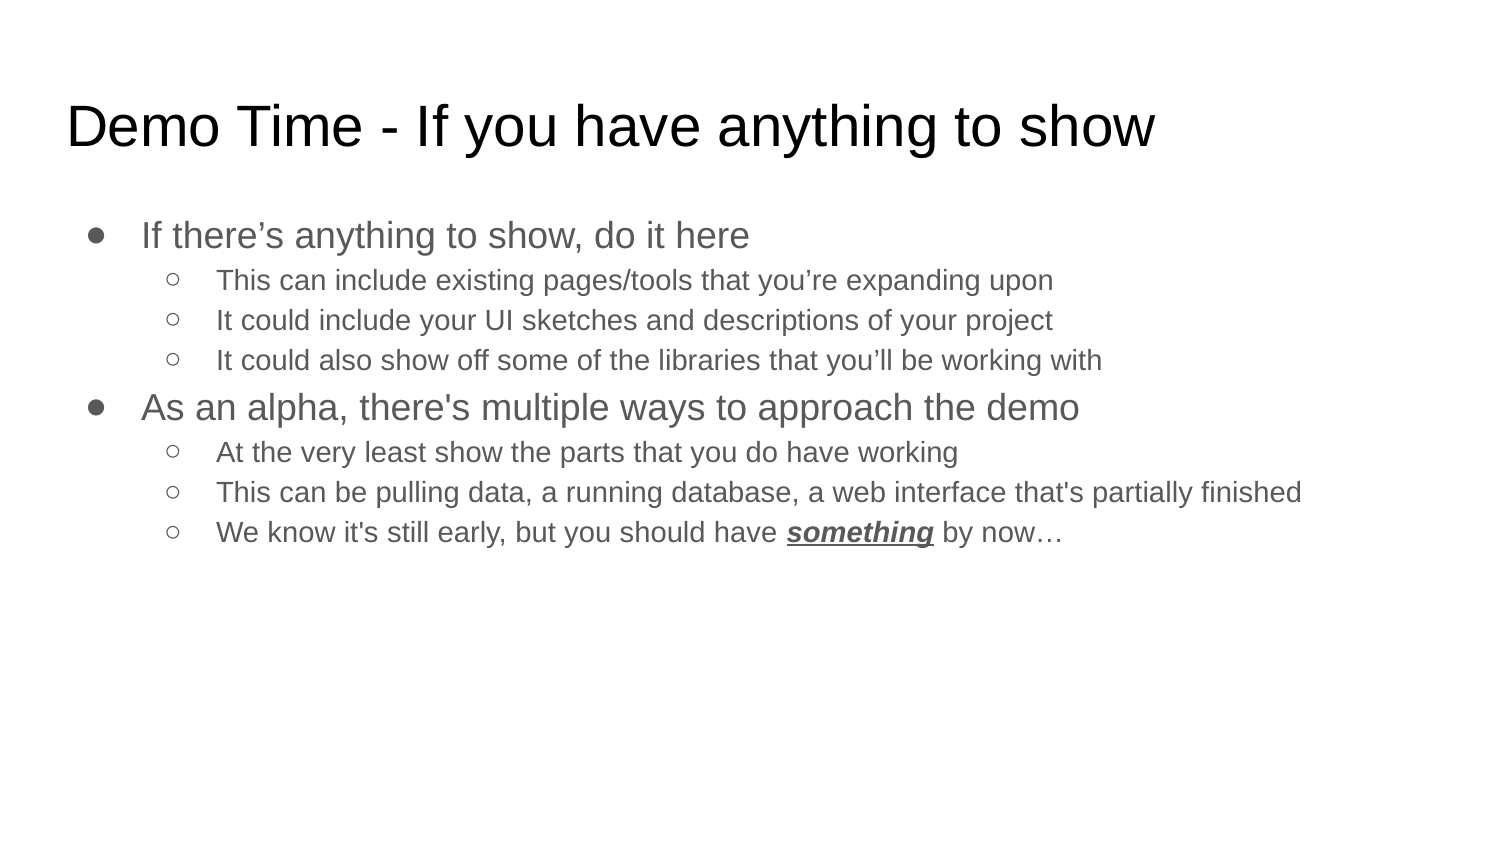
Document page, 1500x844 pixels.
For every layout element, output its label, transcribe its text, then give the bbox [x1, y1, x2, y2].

title Demo Time - If you have anything to show [51, 72, 1449, 167]
list If there’s anything to show, do it here This can include existing pages/tools that you’re expanding upon It could include your UI sketches and descriptions of your project It could also show off some of the libraries that you’ll be working with As an alpha, there's multiple ways to approach the demo At the very least show the parts that you do have working This can be pulling data, a running database, a web interface that's partially finished We know it's still early, but you should have something by now… [51, 189, 1449, 750]
